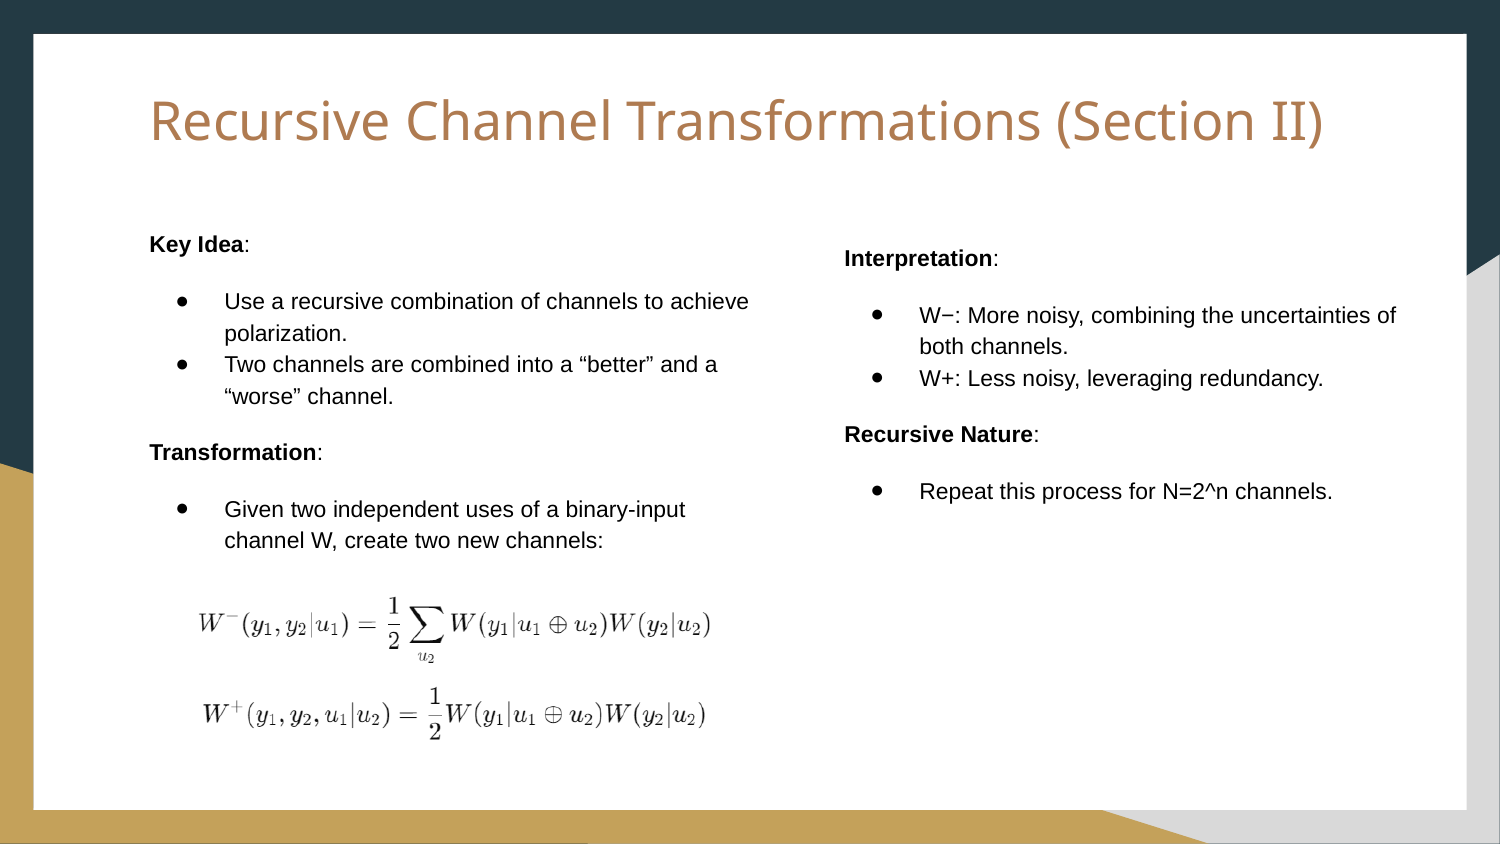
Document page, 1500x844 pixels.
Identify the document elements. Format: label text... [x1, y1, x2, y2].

list Key Idea: Use a recursive combination of channels to achieve polarization. Two channels are combined into a “better” and a “worse” channel. Transformation: Given two independent uses of a binary-input channel W, create two new channels: [134, 211, 778, 729]
title Recursive Channel Transformations (Section II) [134, 68, 1366, 225]
text_box Interpretation: W−: More noisy, combining the uncertainties of both channels. W+: Less noisy, leveraging redundancy. Recursive Nature: Repeat this process for N=2^n channels. [829, 224, 1420, 519]
picture [179, 590, 733, 747]
